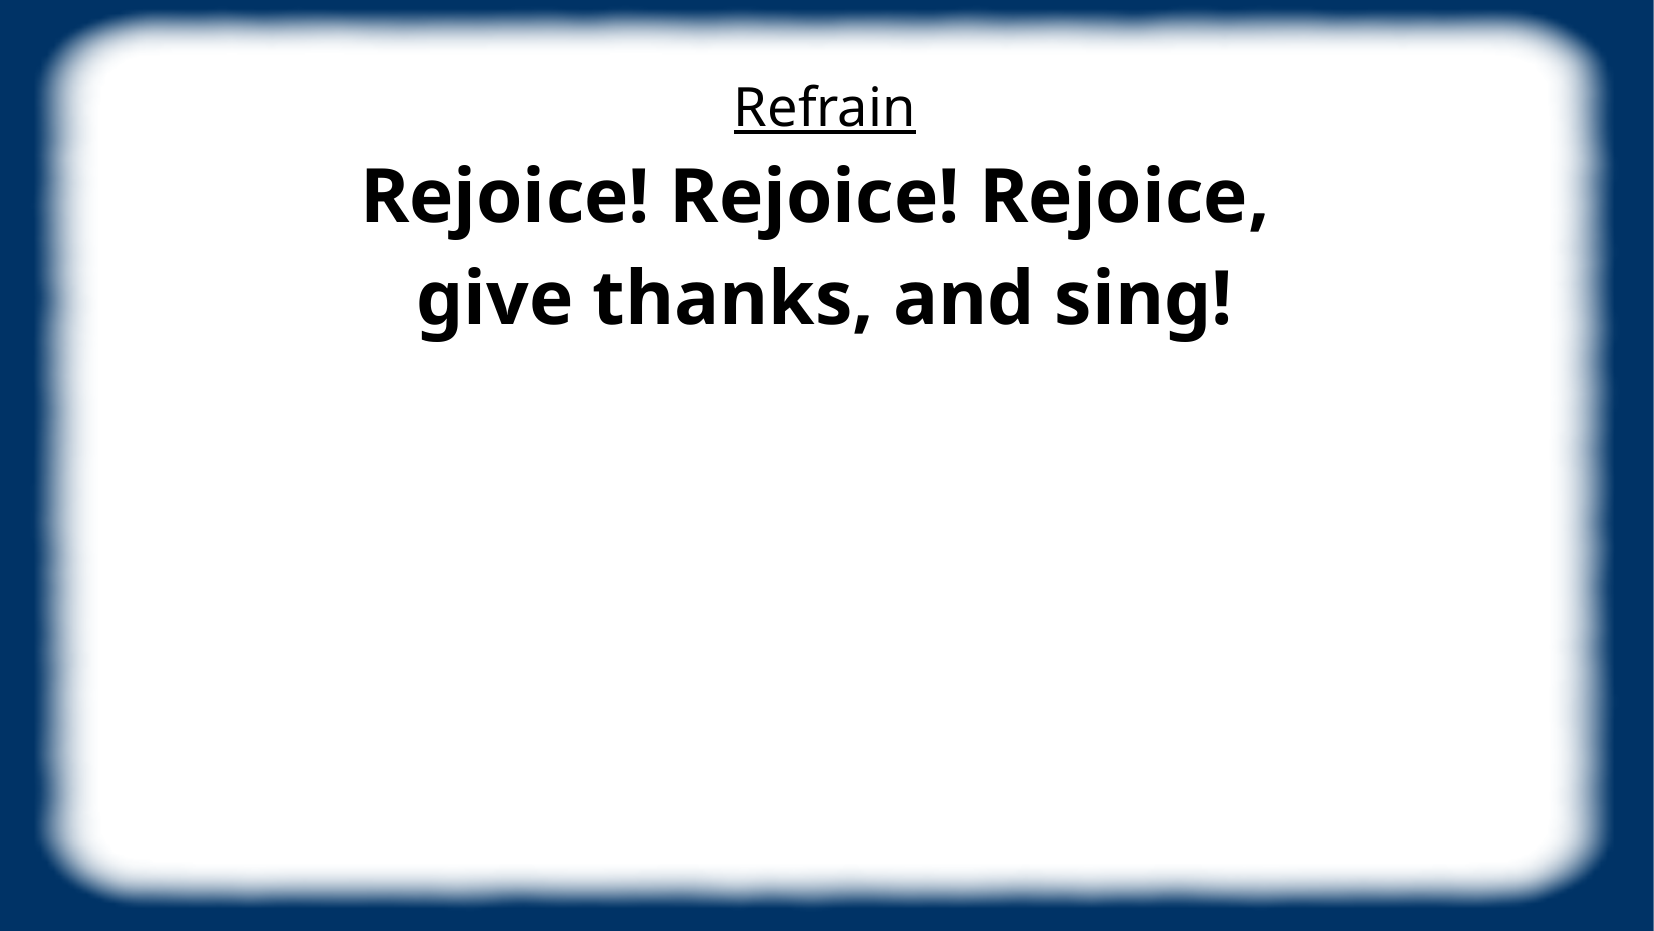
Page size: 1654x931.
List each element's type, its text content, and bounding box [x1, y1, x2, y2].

text_box Refrain Rejoice! Rejoice! Rejoice, give thanks, and sing! [90, 60, 1561, 348]
picture [0, 0, 1654, 931]
